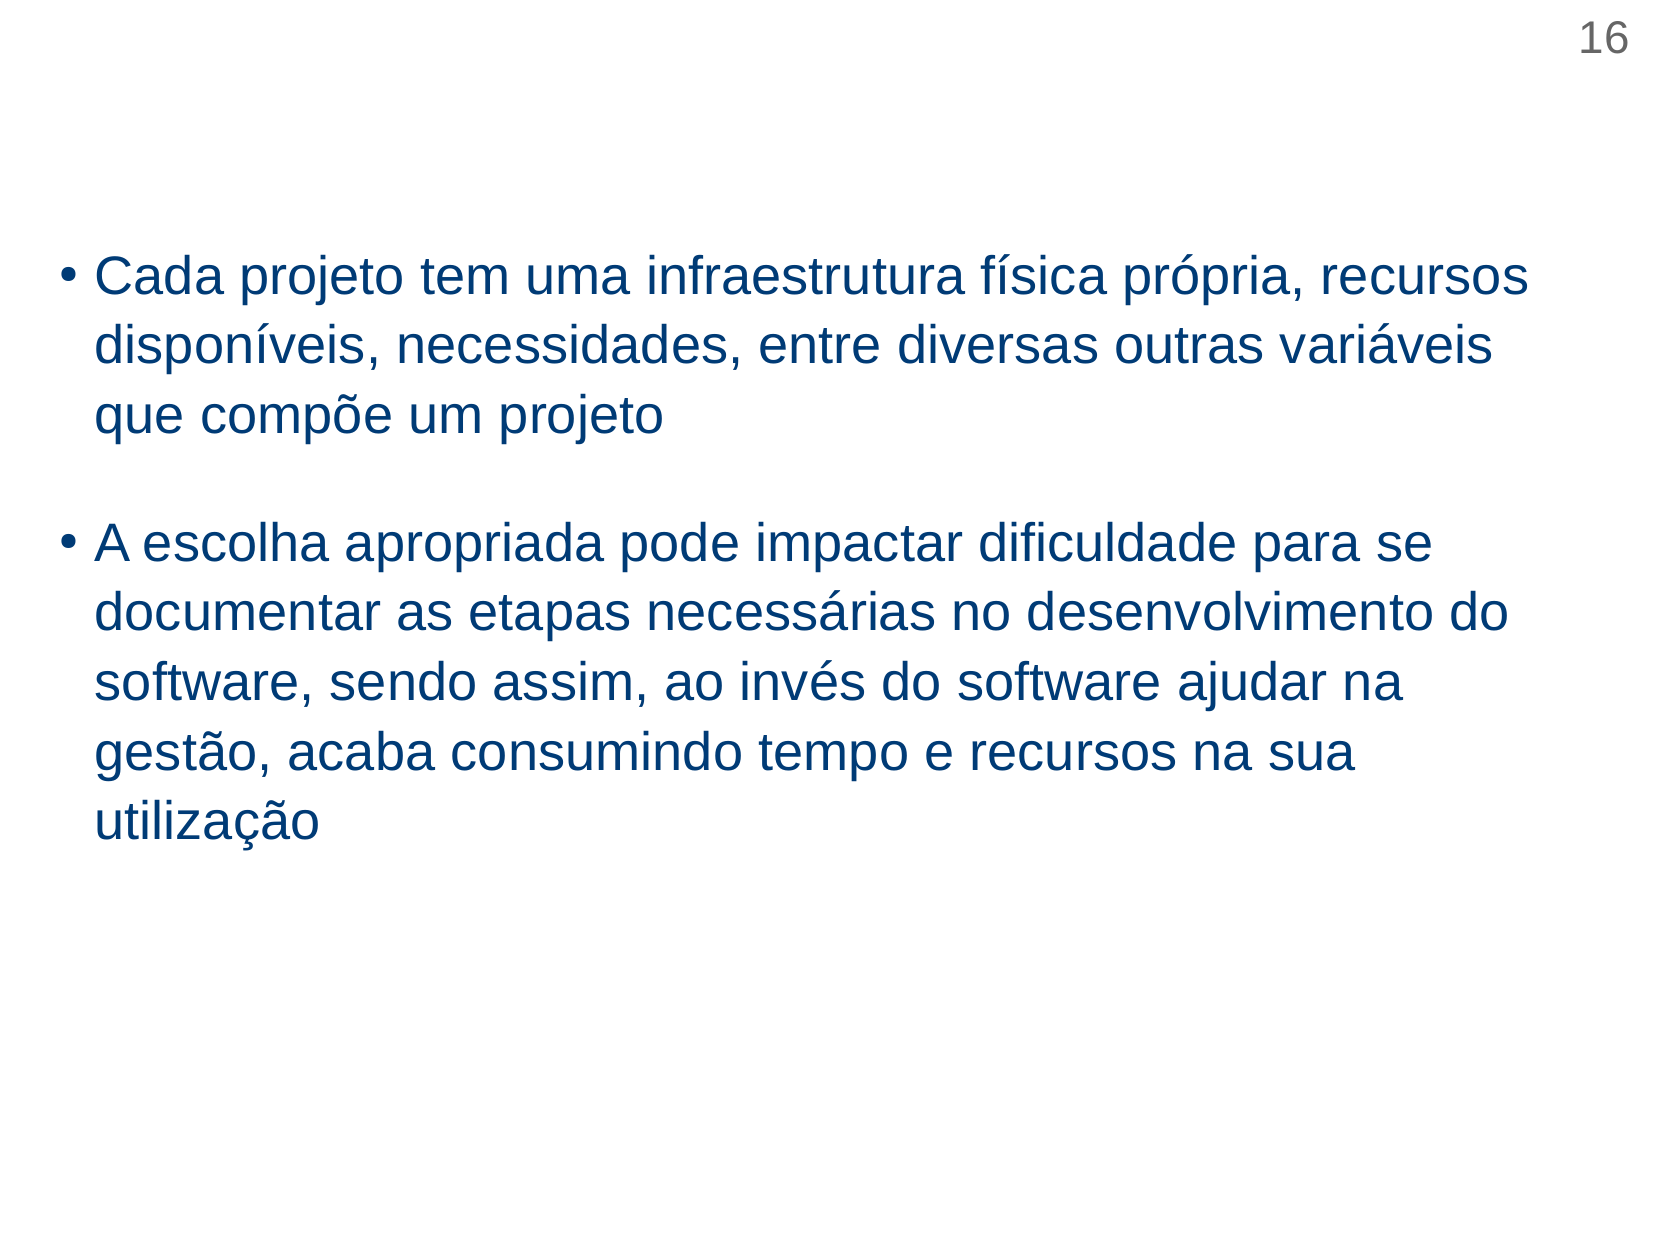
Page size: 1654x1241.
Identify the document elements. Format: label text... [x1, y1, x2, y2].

list Cada projeto tem uma infraestrutura física própria, recursos disponíveis, necessidades, entre diversas outras variáveis que compõe um projeto A escolha apropriada pode impactar dificuldade para se documentar as etapas necessárias no desenvolvimento do software, sendo assim, ao invés do software ajudar na gestão, acaba consumindo tempo e recursos na sua utilização [59, 236, 1595, 1211]
